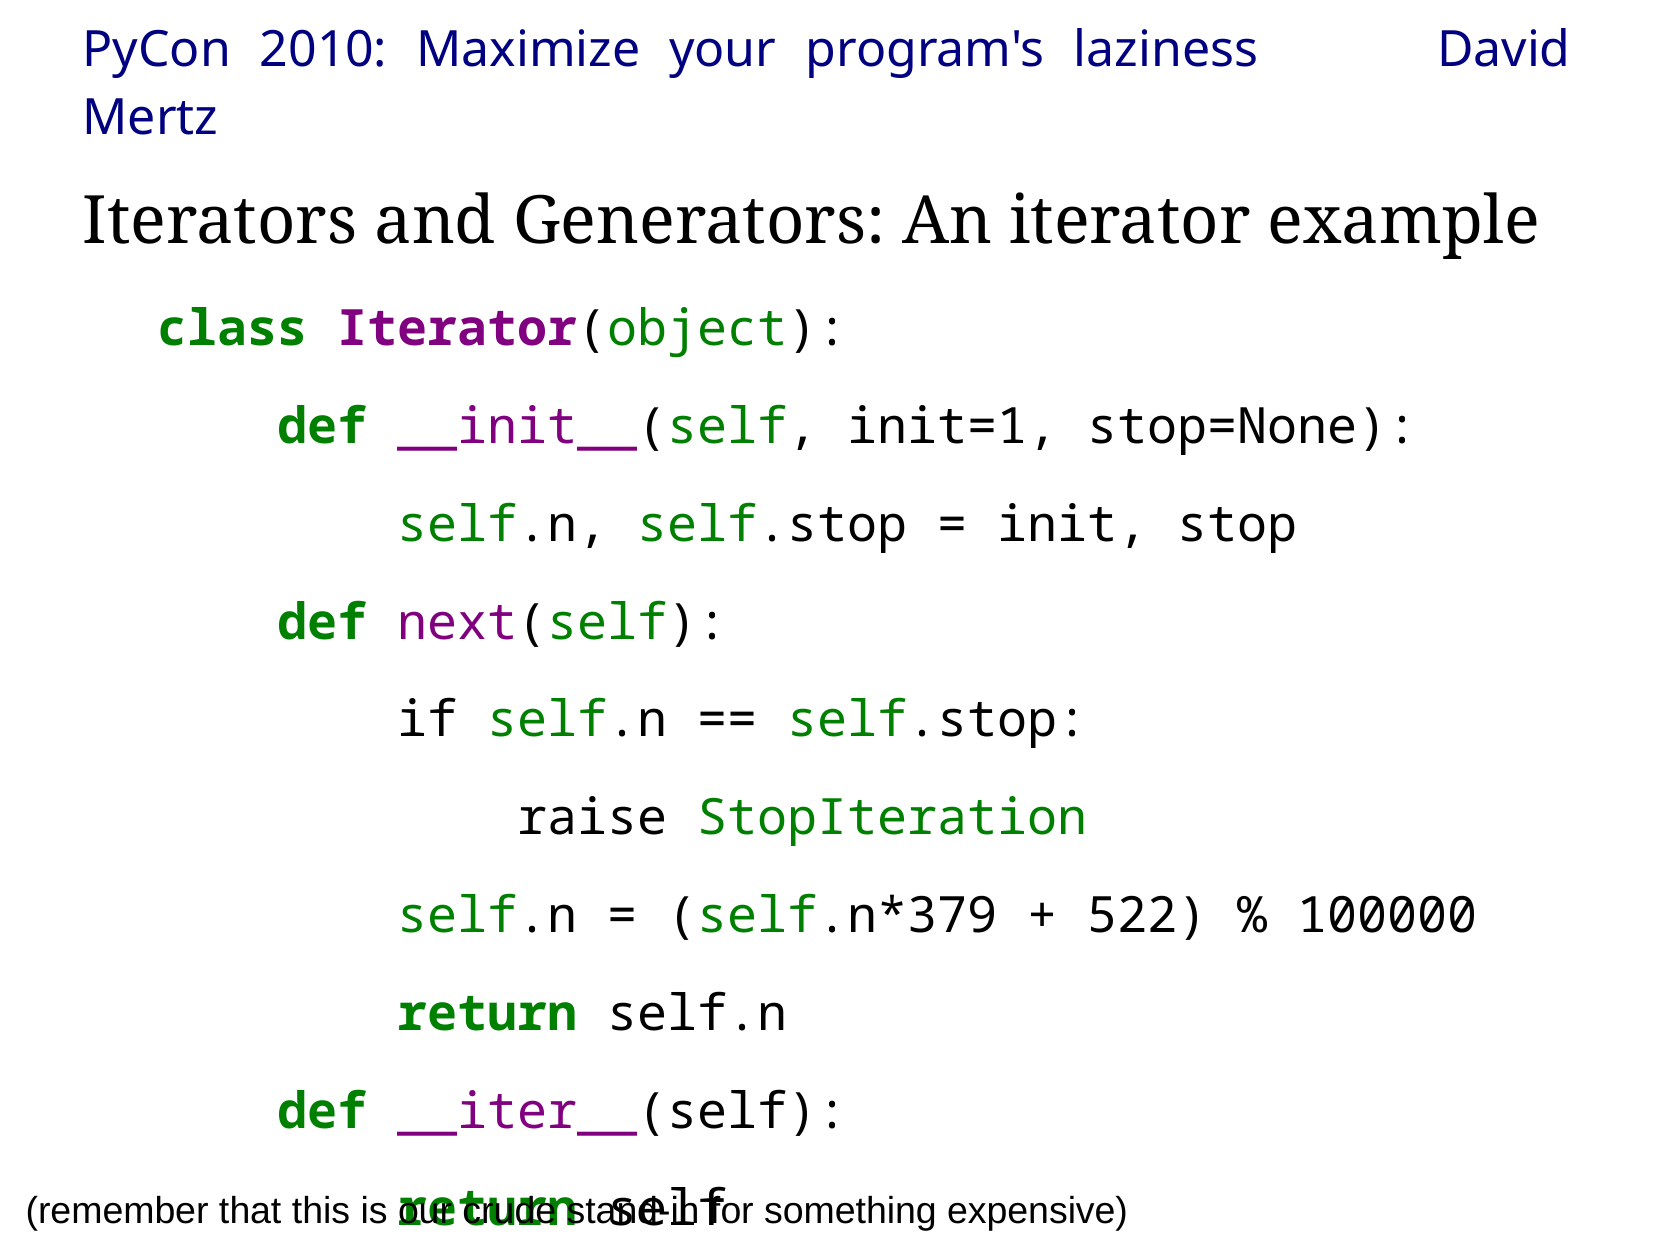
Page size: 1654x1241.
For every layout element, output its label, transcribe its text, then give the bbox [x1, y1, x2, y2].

list Iterators and Generators: An iterator example class Iterator(object): def __init__(self, init=1, stop=None): self.n, self.stop = init, stop def next(self): if self.n == self.stop: raise StopIteration self.n = (self.n*379 + 522) % 100000 return self.n def __iter__(self): return self [82, 171, 1571, 1123]
list [82, 1123, 1571, 1168]
title PyCon 2010: Maximize your program's laziness David Mertz [82, 49, 1571, 113]
text_box (remember that this is our crude stand-in for something expensive) [10, 1182, 1144, 1235]
